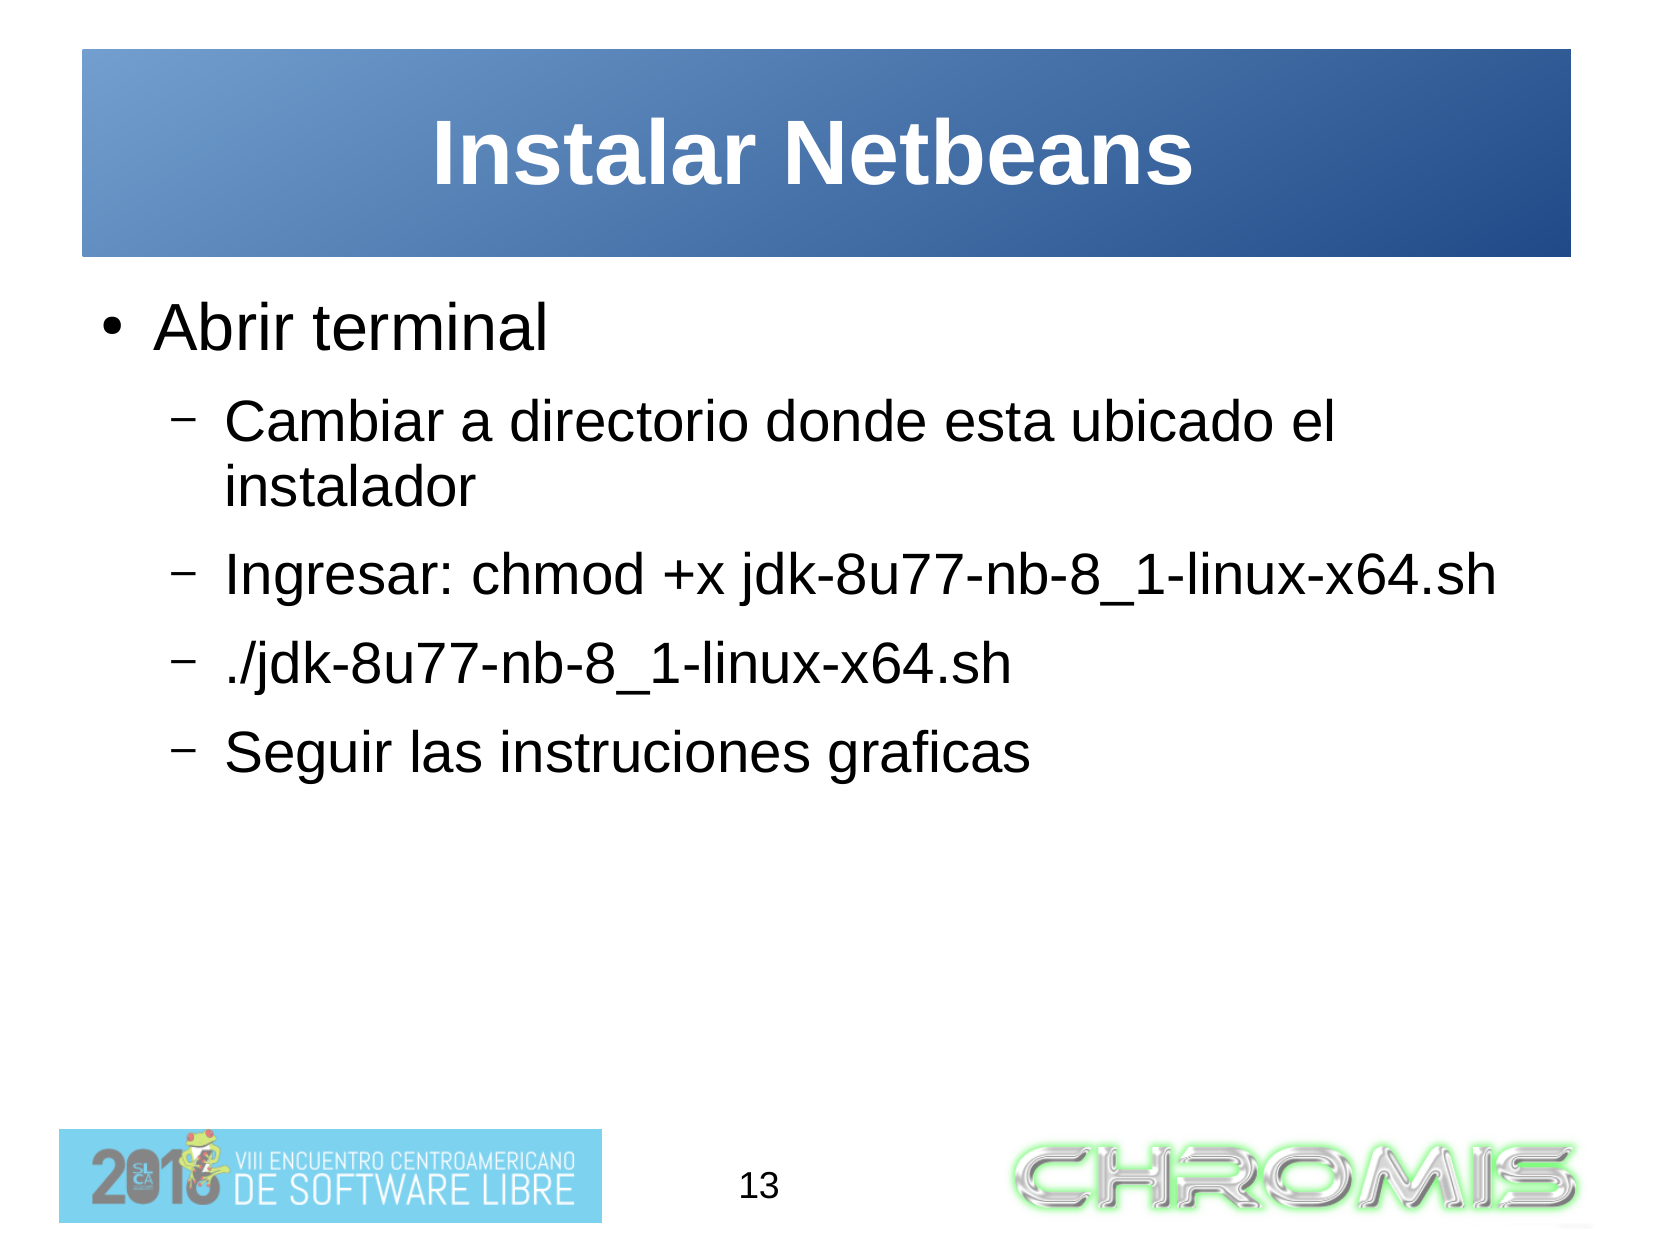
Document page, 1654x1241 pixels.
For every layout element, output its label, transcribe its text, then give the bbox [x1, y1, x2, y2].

list Abrir terminal Cambiar a directorio donde esta ubicado el instalador Ingresar: chmod +x jdk-8u77-nb-8_1-linux-x64.sh ./jdk-8u77-nb-8_1-linux-x64.sh Seguir las instruciones graficas [82, 290, 1571, 1010]
title Instalar Netbeans [82, 49, 1571, 257]
